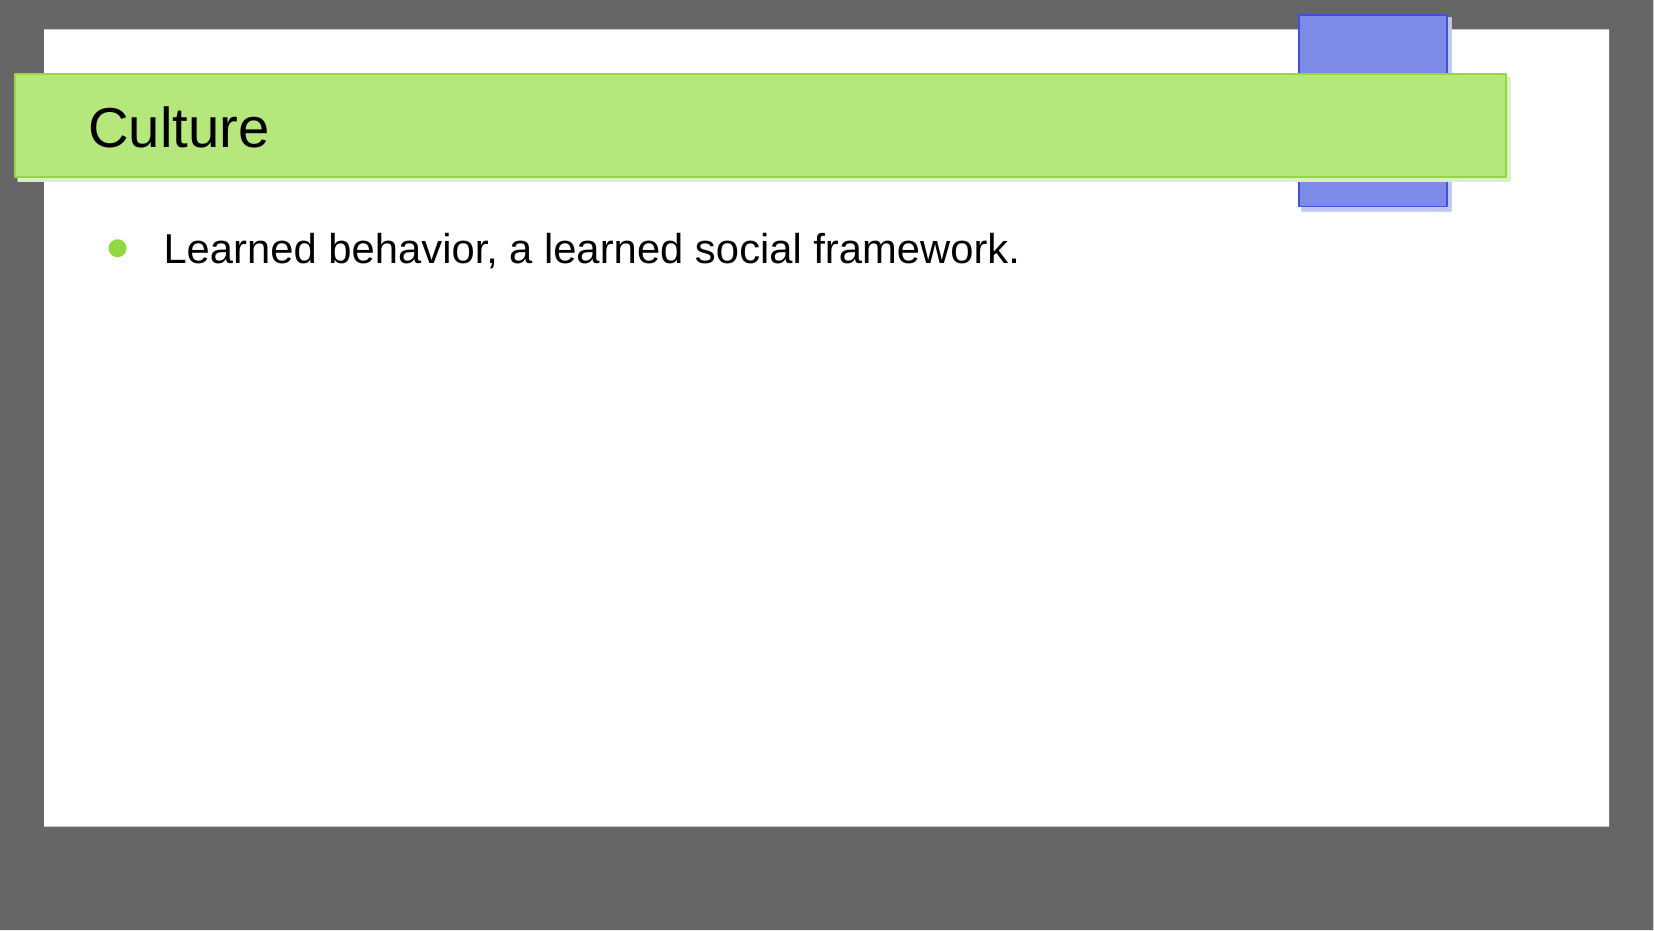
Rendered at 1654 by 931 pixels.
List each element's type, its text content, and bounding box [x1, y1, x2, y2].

text_box Culture [88, 73, 1506, 178]
text_box Learned behavior, a learned social framework. [88, 221, 1565, 812]
